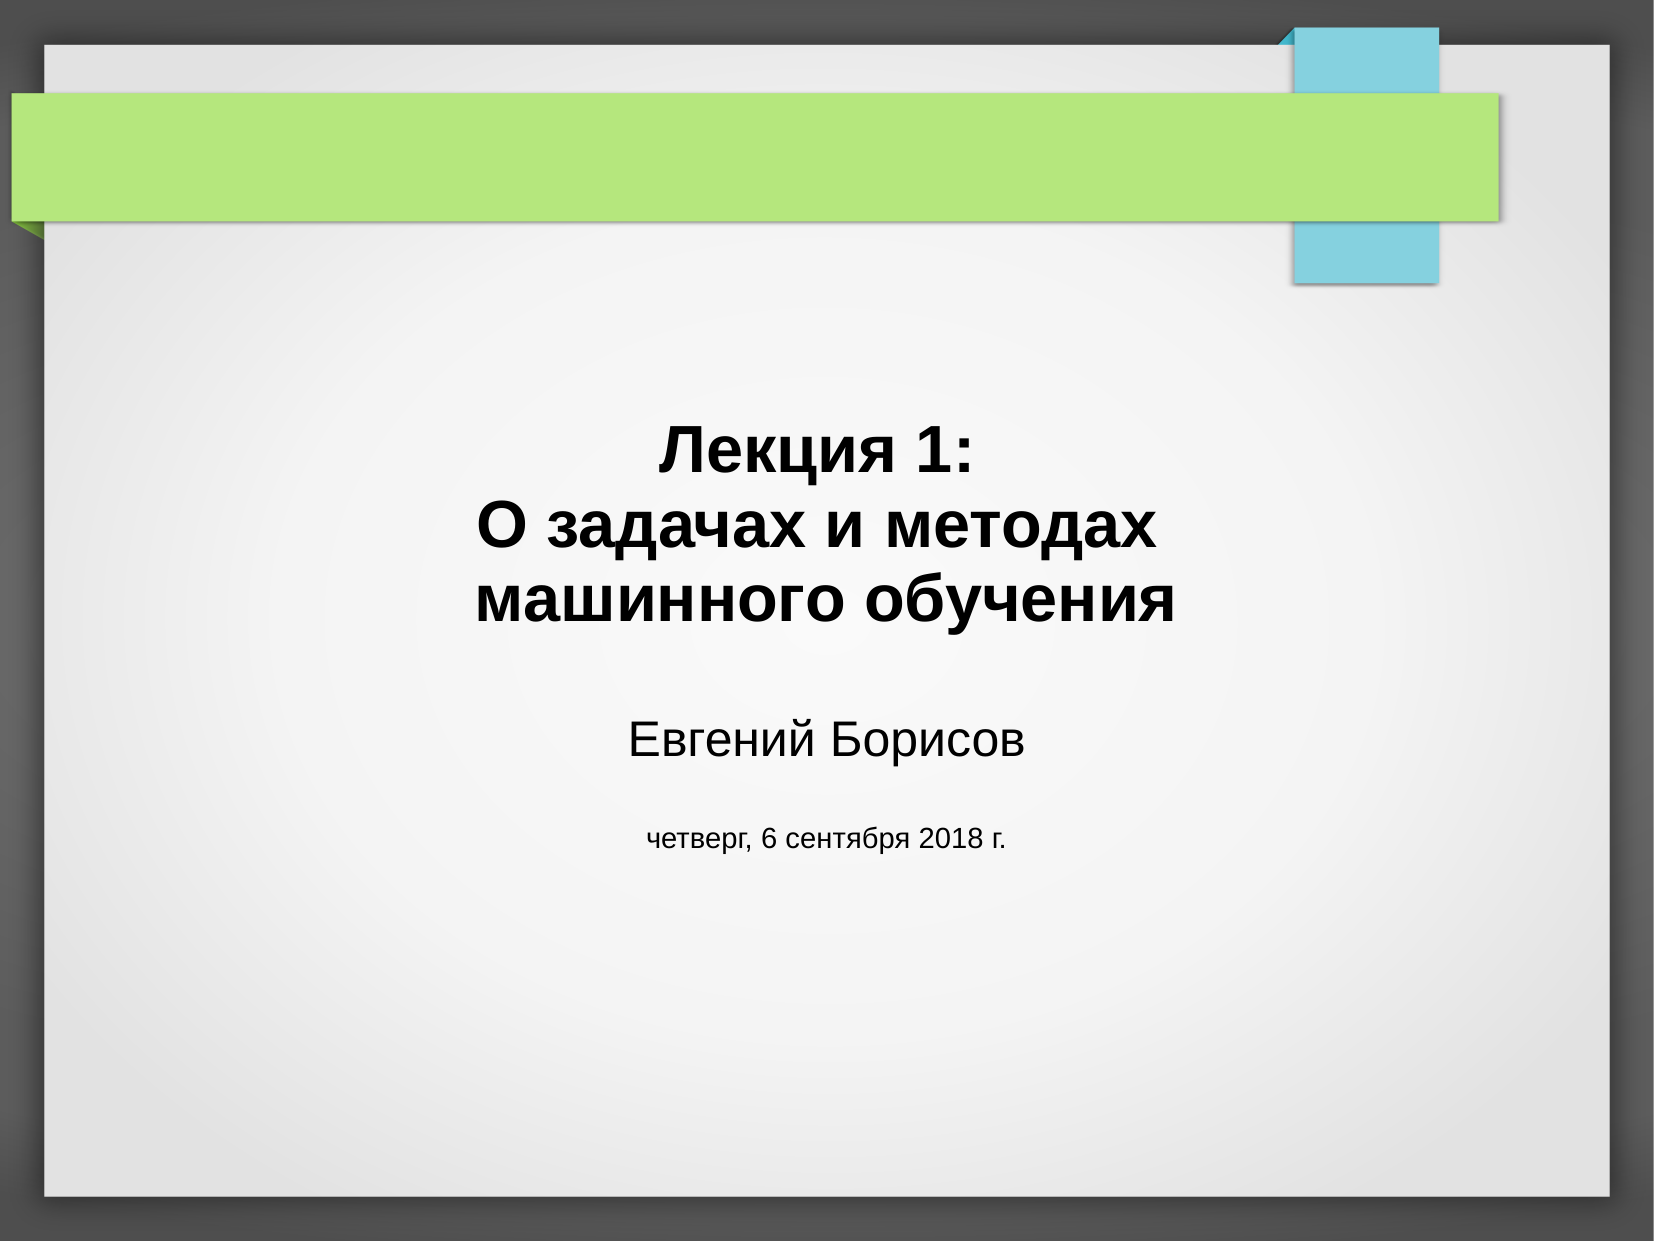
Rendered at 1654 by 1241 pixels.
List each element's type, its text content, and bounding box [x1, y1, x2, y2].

subtitle Лекция 1: О задачах и методах машинного обучения Евгений Борисов четверг, 6 сентября 2018 г. [82, 290, 1571, 1010]
picture [0, 0, 1654, 1241]
